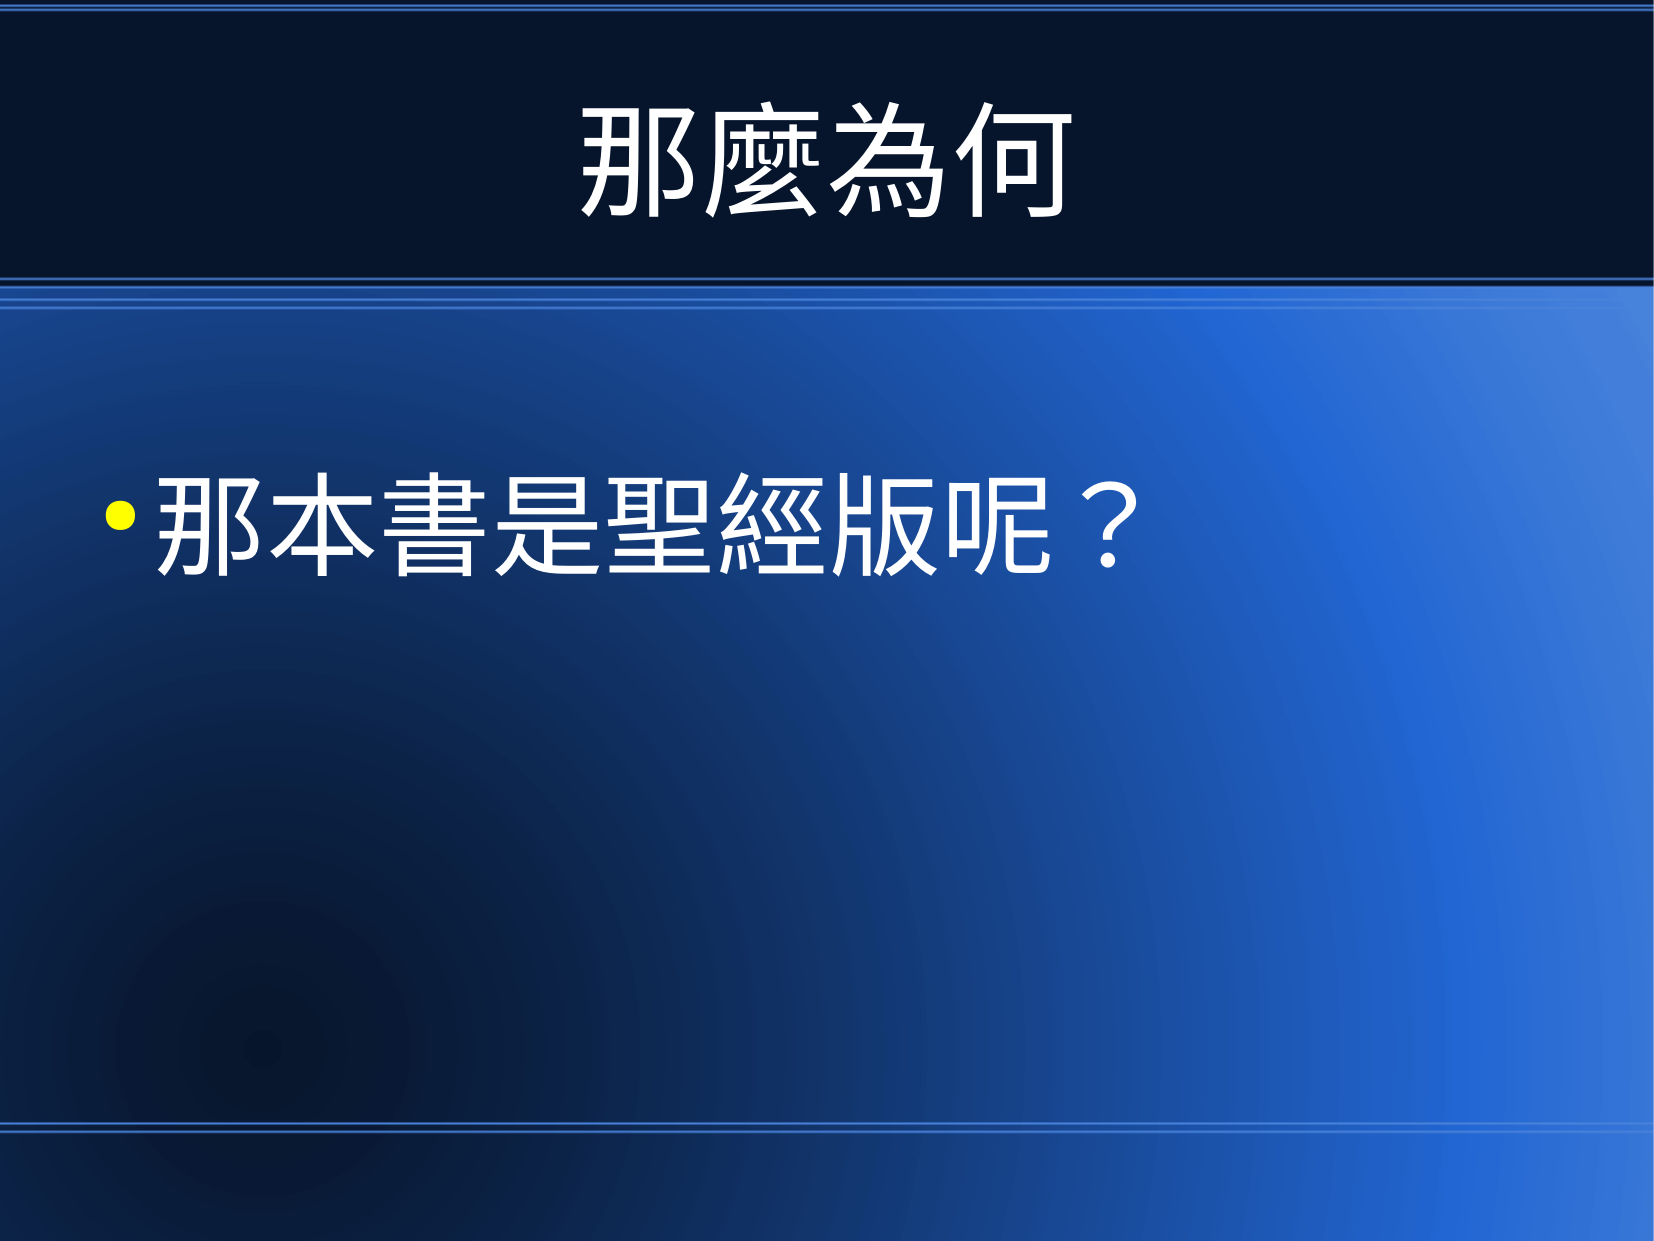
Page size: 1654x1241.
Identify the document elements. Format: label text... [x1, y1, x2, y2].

list 那本書是聖經版呢？ [82, 355, 1571, 1241]
title 那麼為何 [82, 49, 1571, 257]
picture [0, 0, 1654, 1241]
